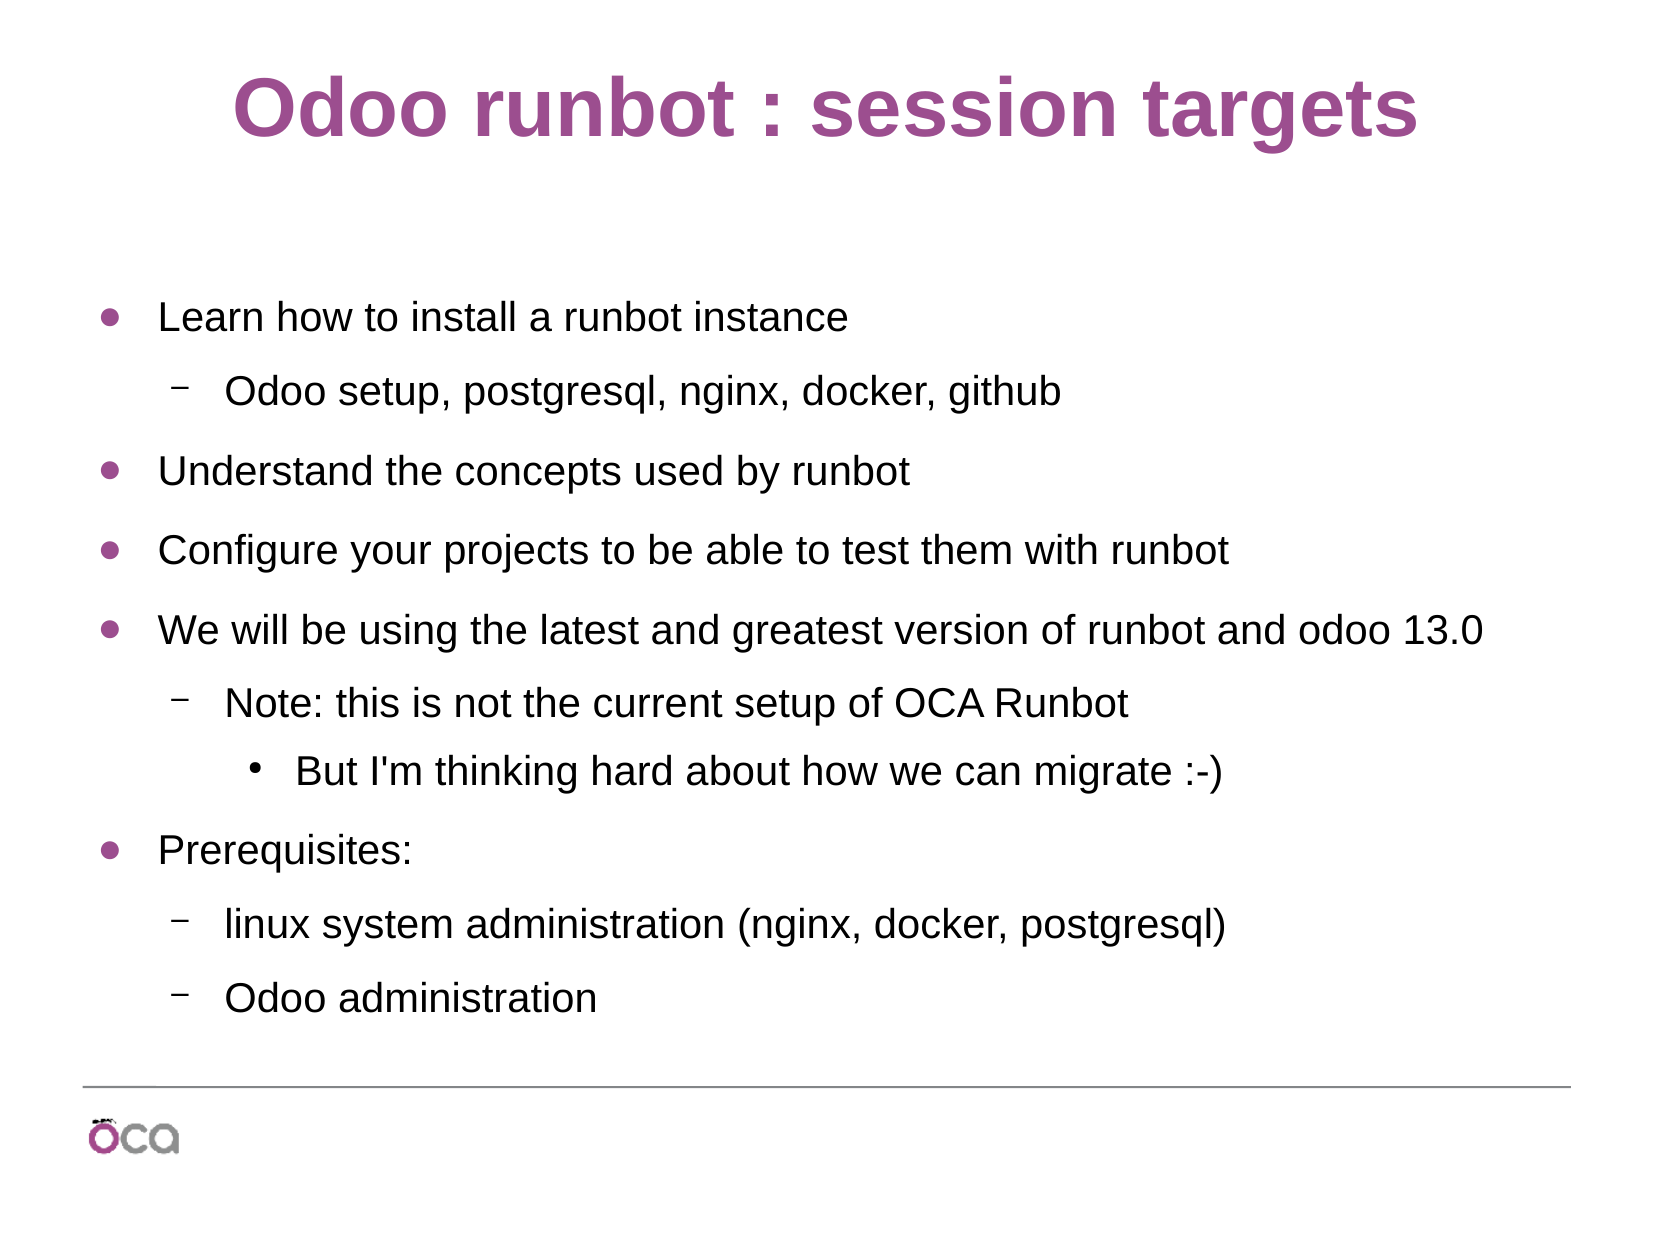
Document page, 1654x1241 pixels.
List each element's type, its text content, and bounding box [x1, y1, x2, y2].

title Odoo runbot : session targets [82, 0, 1571, 207]
list Learn how to install a runbot instance Odoo setup, postgresql, nginx, docker, github Understand the concepts used by runbot Configure your projects to be able to test them with runbot We will be using the latest and greatest version of runbot and odoo 13.0 Note: this is not the current setup of OCA Runbot But I'm thinking hard about how we can migrate :-) Prerequisites: linux system administration (nginx, docker, postgresql) Odoo administration [82, 290, 1571, 1010]
picture [82, 1089, 186, 1191]
